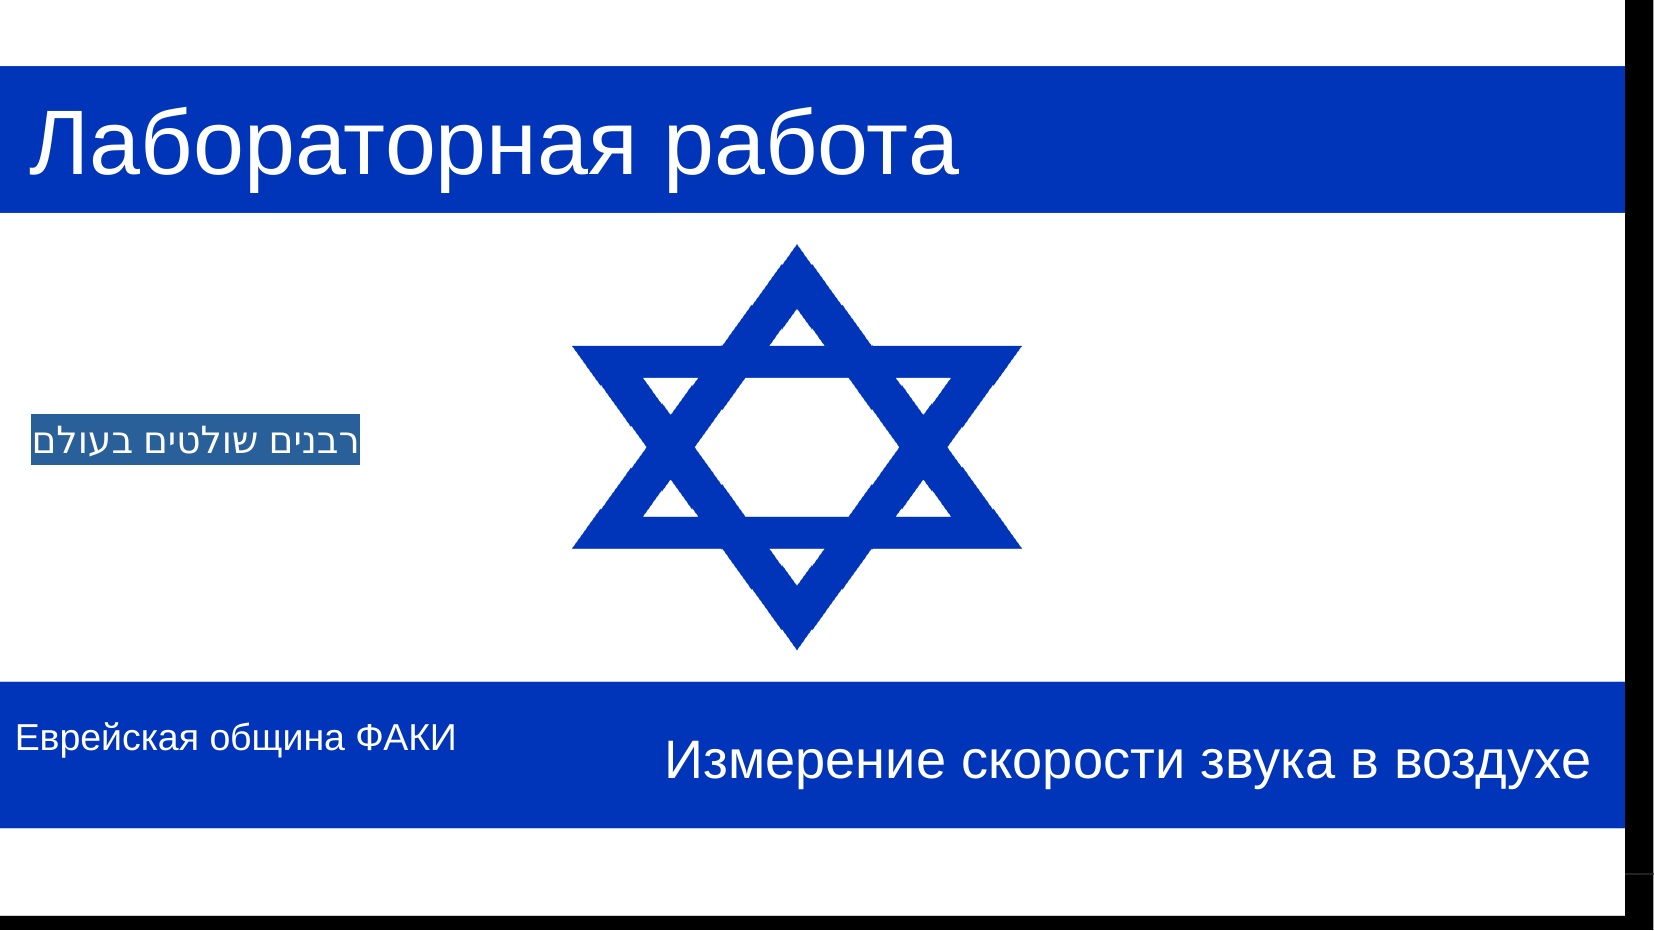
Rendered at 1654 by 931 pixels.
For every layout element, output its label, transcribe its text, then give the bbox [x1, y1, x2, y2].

text_box Еврейская община ФАКИ [0, 708, 650, 798]
text_box Измерение скорости звука в воздухе [649, 721, 1617, 798]
title Лабораторная работа [29, 88, 1506, 197]
text_box רבנים שולטים בעולם [16, 406, 384, 473]
picture [0, 0, 1625, 916]
